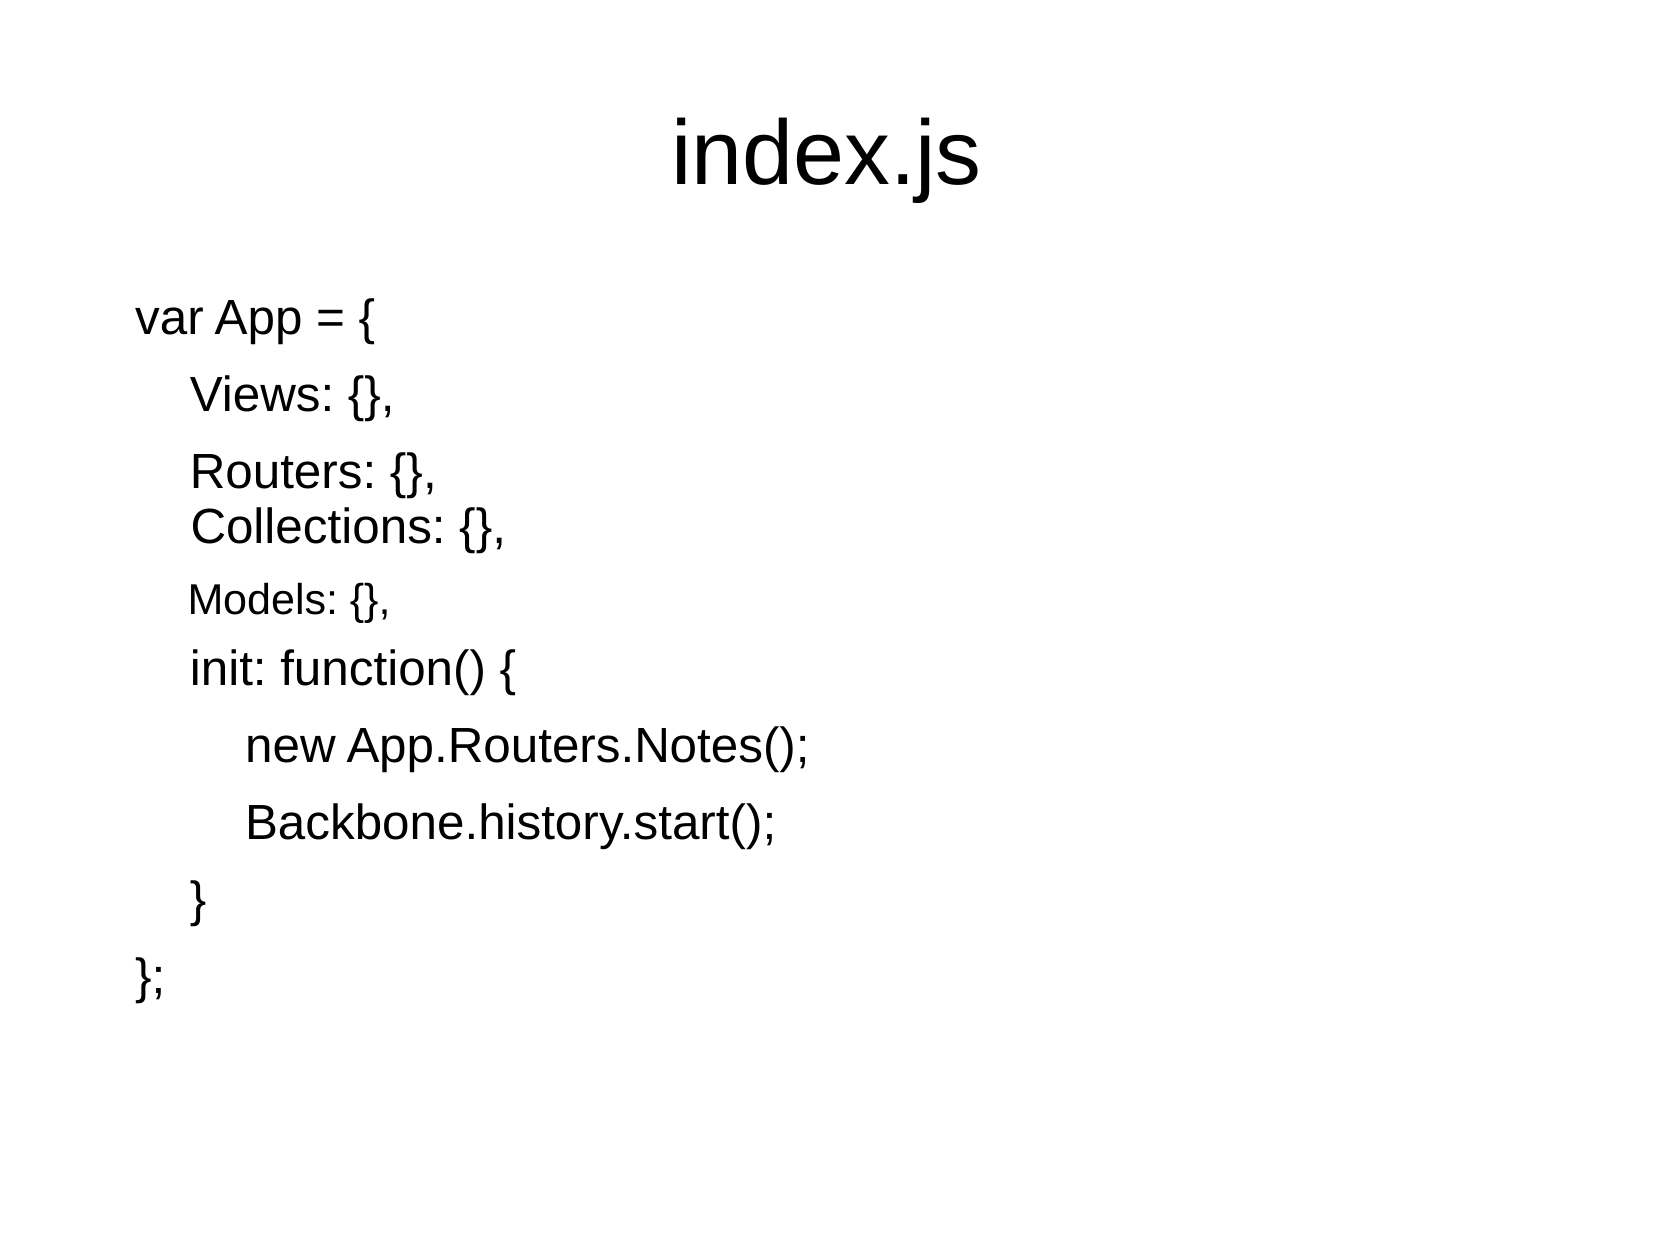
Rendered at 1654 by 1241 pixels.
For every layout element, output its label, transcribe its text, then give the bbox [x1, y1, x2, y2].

title index.js [82, 49, 1571, 257]
list var App = { Views: {}, Routers: {}, Collections: {}, Models: {}, init: function() { new App.Routers.Notes(); Backbone.history.start(); } }; [82, 290, 1538, 1010]
